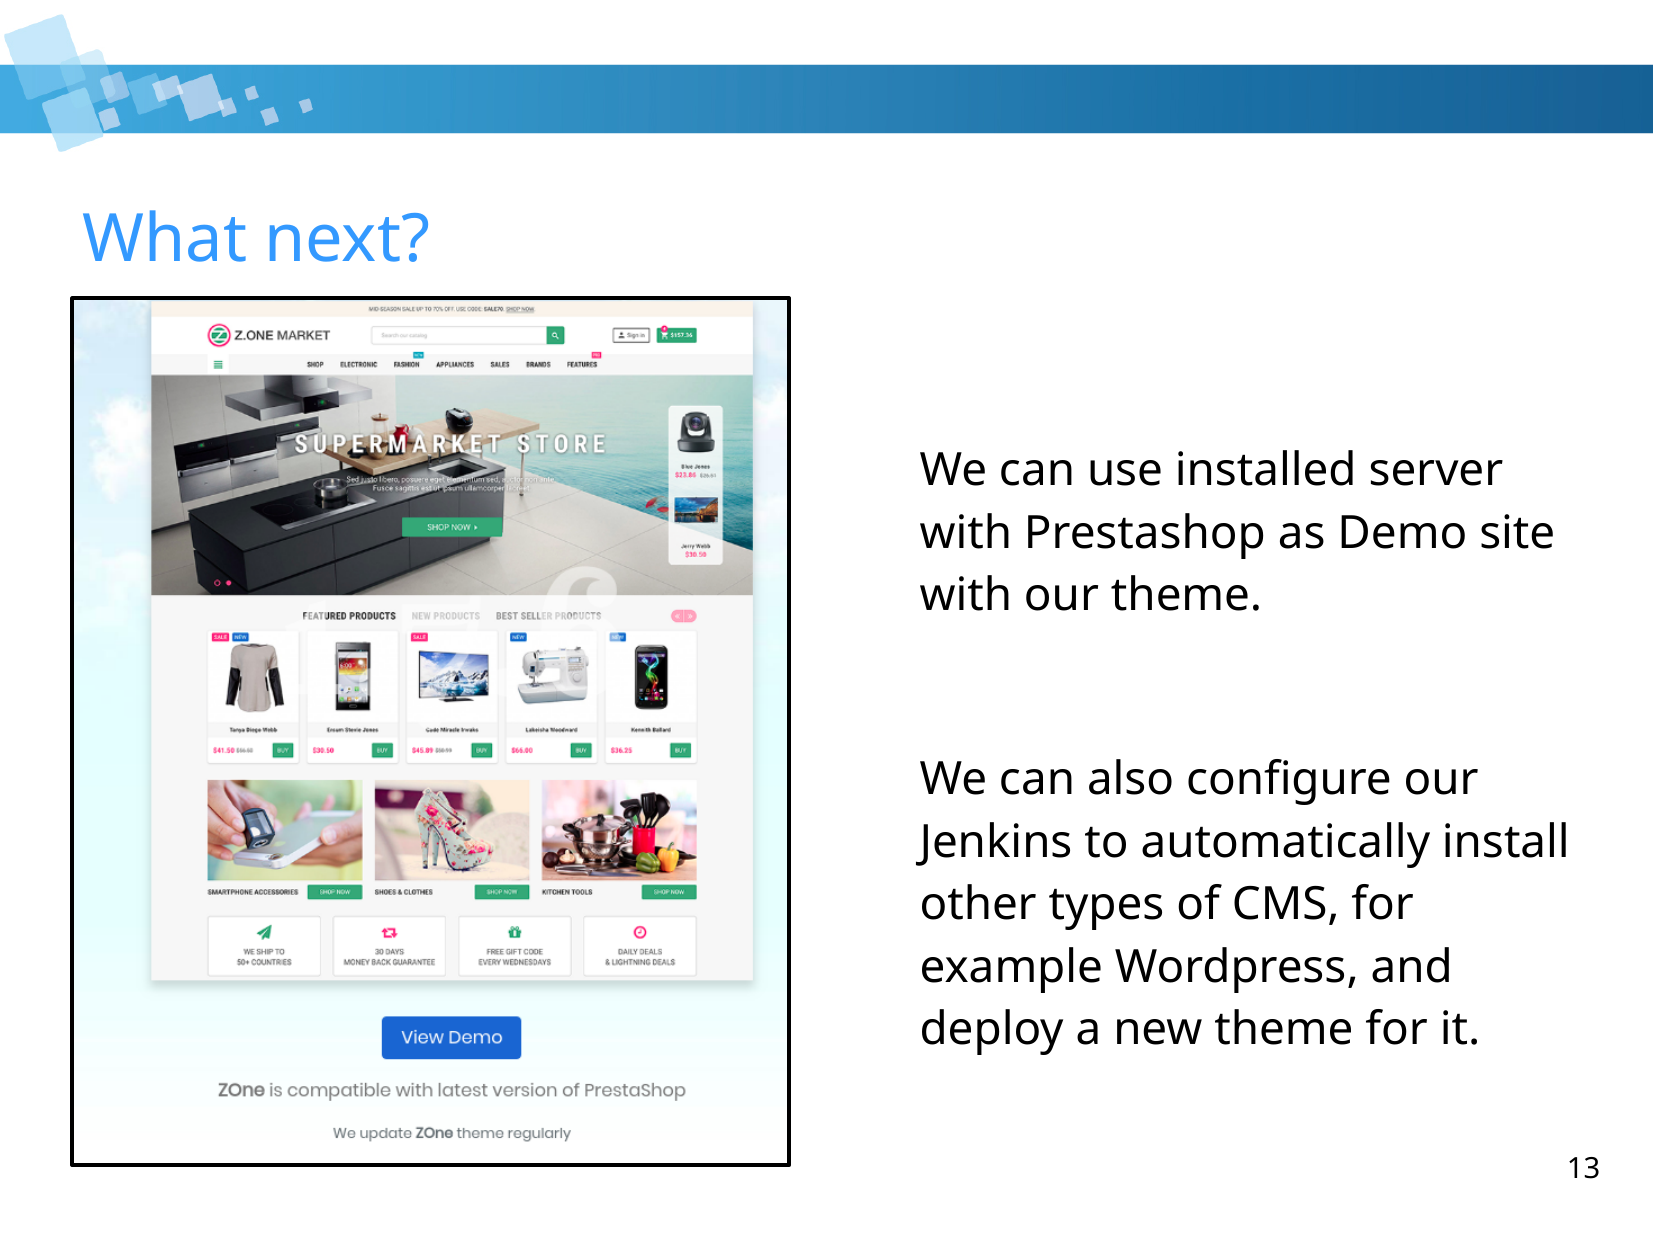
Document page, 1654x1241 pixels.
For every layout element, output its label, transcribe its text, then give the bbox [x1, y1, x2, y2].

title What next? [82, 132, 1571, 340]
list We can use installed server with Prestashop as Demo site with our theme. We can also configure our Jenkins to automatically install other types of CMS, for example Wordpress, and deploy a new theme for it. [848, 436, 1576, 976]
picture [0, 0, 1653, 1238]
